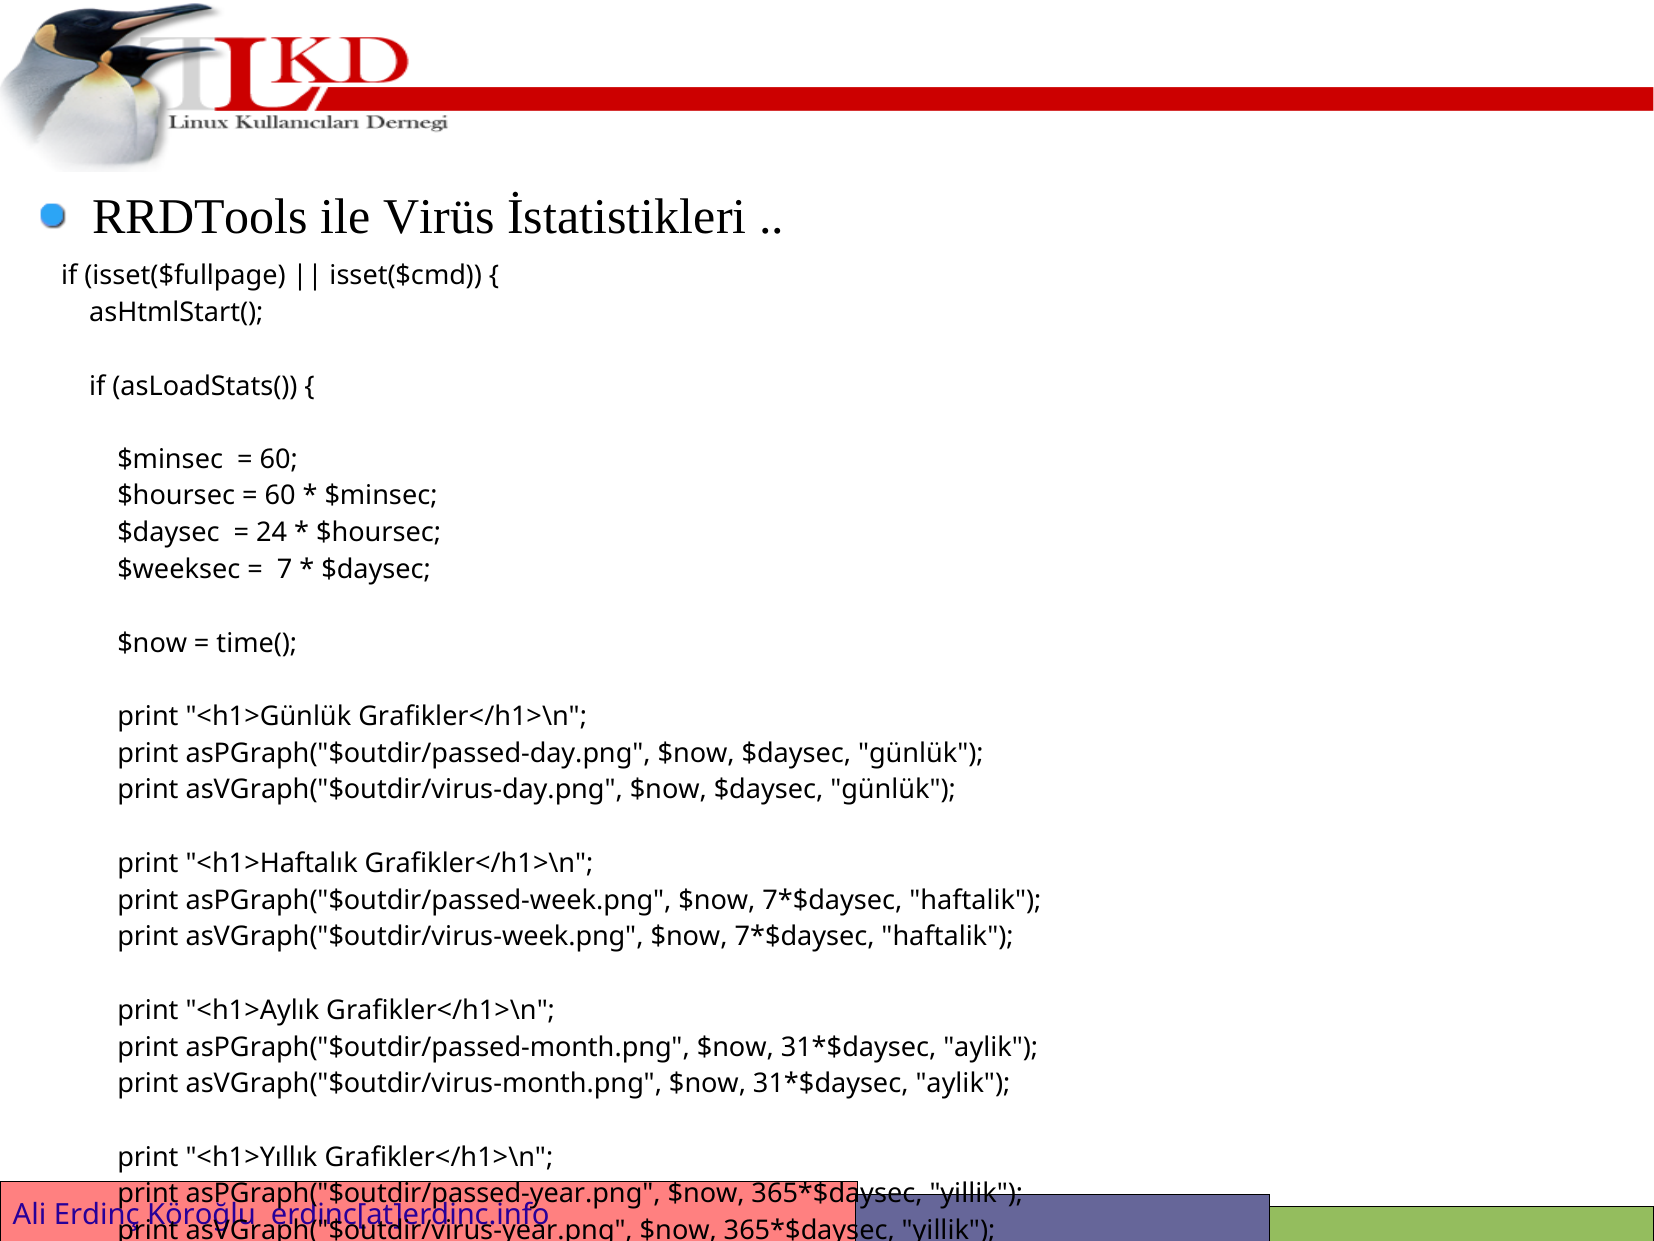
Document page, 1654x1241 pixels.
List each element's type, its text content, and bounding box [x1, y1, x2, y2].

text_box [337, 1181, 398, 1193]
text_box [569, 1233, 610, 1241]
text_box [0, 1181, 294, 1241]
text_box [821, 1181, 840, 1193]
text_box Ali Erdinç Köroğlu erdinc[at]erdinc.info http://www.erdinc.info [12, 1193, 852, 1233]
text_box [518, 1181, 674, 1193]
text_box [794, 1233, 838, 1241]
text_box [842, 1181, 858, 1193]
text_box RRDTools ile Virüs İstatistikleri .. [39, 188, 786, 250]
text_box [281, 1233, 312, 1241]
text_box [805, 1181, 819, 1193]
text_box [218, 1185, 225, 1192]
text_box [122, 1233, 278, 1241]
text_box [400, 1181, 516, 1193]
text_box if (isset($fullpage) || isset($cmd)) { asHtmlStart(); if (asLoadStats()) { $minsec = 60; $hoursec = 60 * $minsec; $daysec = 24 * $hoursec; $weeksec = 7 * $daysec; $now = time(); print "<h1>Günlük Grafikler</h1>\n"; print asPGraph("$outdir/passed-day.png", $now, $daysec, "günlük"); print asVGraph("$outdir/virus-day.png", $now, $daysec, "günlük"); print "<h1>Haftalık Grafikler</h1>\n"; print asPGraph("$outdir/passed-week.png", $now, 7*$daysec, "haftalik"); print asVGraph("$outdir/virus-week.png", $now, 7*$daysec, "haftalik"); print "<h1>Aylık Grafikler</h1>\n"; print asPGraph("$outdir/passed-month.png", $now, 31*$daysec, "aylik"); print asVGraph("$outdir/virus-month.png", $now, 31*$daysec, "aylik"); print "<h1>Yıllık Grafikler</h1>\n"; print asPGraph("$outdir/passed-year.png", $now, 365*$daysec, "yillik"); print asVGraph("$outdir/virus-year.png", $now, 365*$daysec, "yillik"); [61, 255, 1561, 1181]
picture [0, 0, 1654, 172]
text_box [612, 1233, 646, 1241]
text_box [676, 1181, 804, 1193]
text_box [648, 1233, 792, 1241]
text_box [234, 1233, 244, 1237]
text_box [297, 1181, 335, 1193]
text_box [510, 1233, 566, 1241]
text_box [313, 1233, 335, 1241]
text_box [840, 1194, 1654, 1241]
text_box [337, 1233, 508, 1241]
